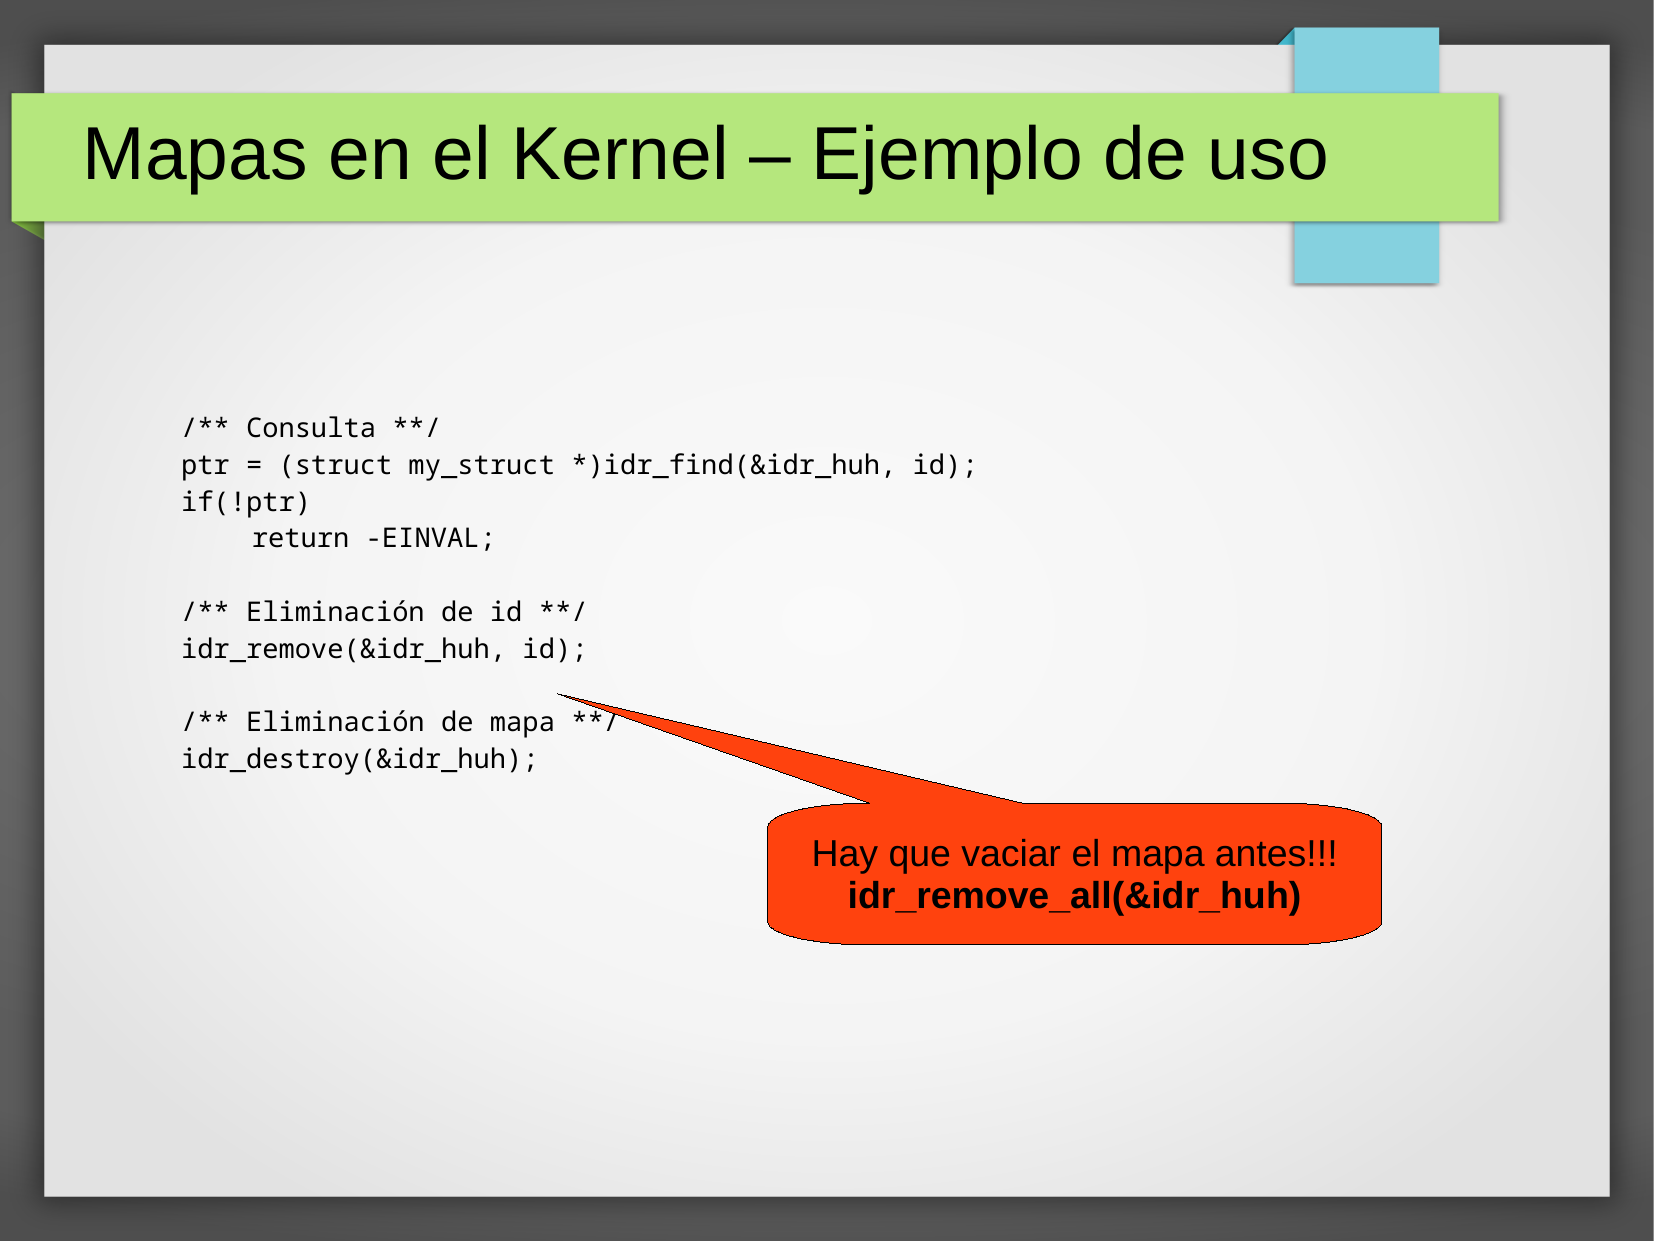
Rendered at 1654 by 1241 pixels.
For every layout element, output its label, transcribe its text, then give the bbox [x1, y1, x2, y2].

text_box /** Consulta **/ ptr = (struct my_struct *)idr_find(&idr_huh, id); if(!ptr) return -EINVAL; /** Eliminación de id **/ idr_remove(&idr_huh, id); /** Eliminación de mapa **/ idr_destroy(&idr_huh); [95, 401, 993, 931]
picture [0, 0, 1654, 1241]
title Mapas en el Kernel – Ejemplo de uso [82, 69, 1418, 238]
list [82, 295, 1571, 1015]
text_box Hay que vaciar el mapa antes!!! idr_remove_all(&idr_huh) [557, 693, 1382, 945]
